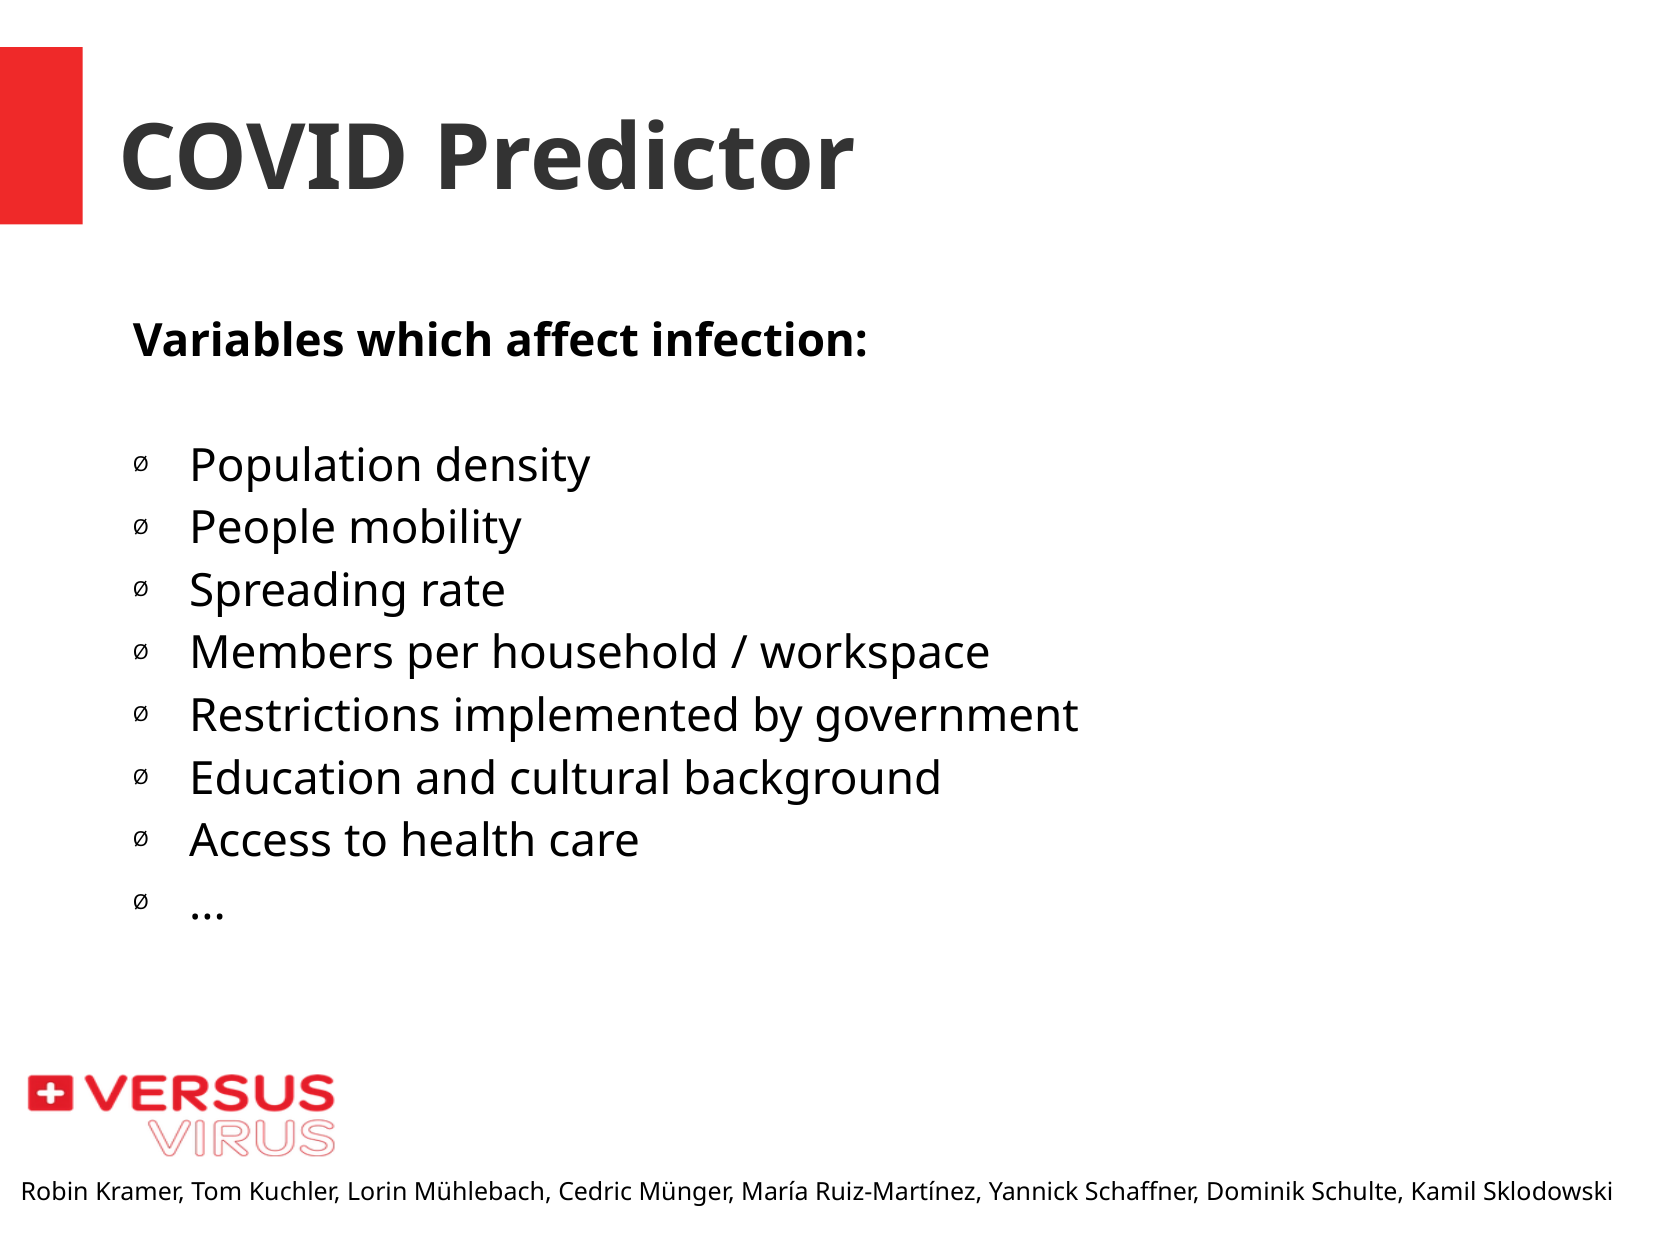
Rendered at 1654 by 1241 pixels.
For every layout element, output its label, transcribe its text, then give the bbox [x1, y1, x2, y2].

text_box Variables which affect infection: Population density People mobility Spreading rate Members per household / workspace Restrictions implemented by government Education and cultural background Access to health care ... [118, 299, 982, 880]
title COVID Predictor [118, 49, 1571, 257]
text_box Robin Kramer, Tom Kuchler, Lorin Mühlebach, Cedric Münger, María Ruiz-Martínez, Yannick Schaffner, Dominik Schulte, Kamil Sklodowski [11, 1175, 1632, 1223]
